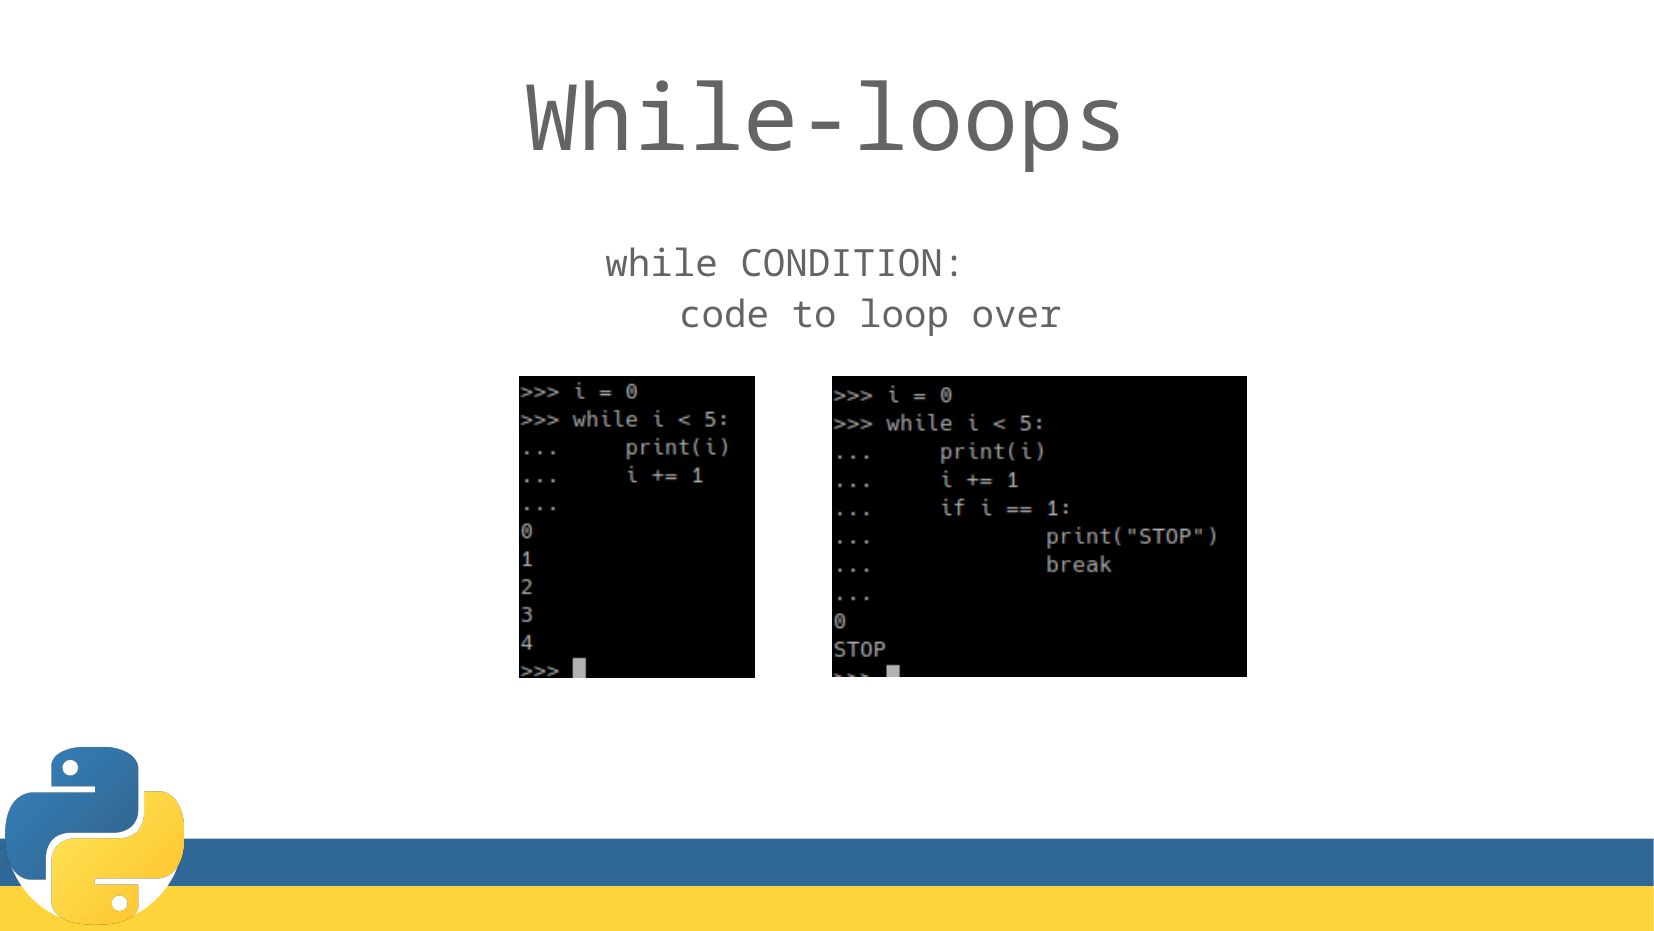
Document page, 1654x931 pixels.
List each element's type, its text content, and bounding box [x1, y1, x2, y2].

picture [5, 747, 184, 925]
picture [832, 376, 1247, 677]
text_box while CONDITION: code to loop over [590, 229, 1077, 319]
picture [519, 376, 755, 678]
title While-loops [82, 37, 1571, 193]
